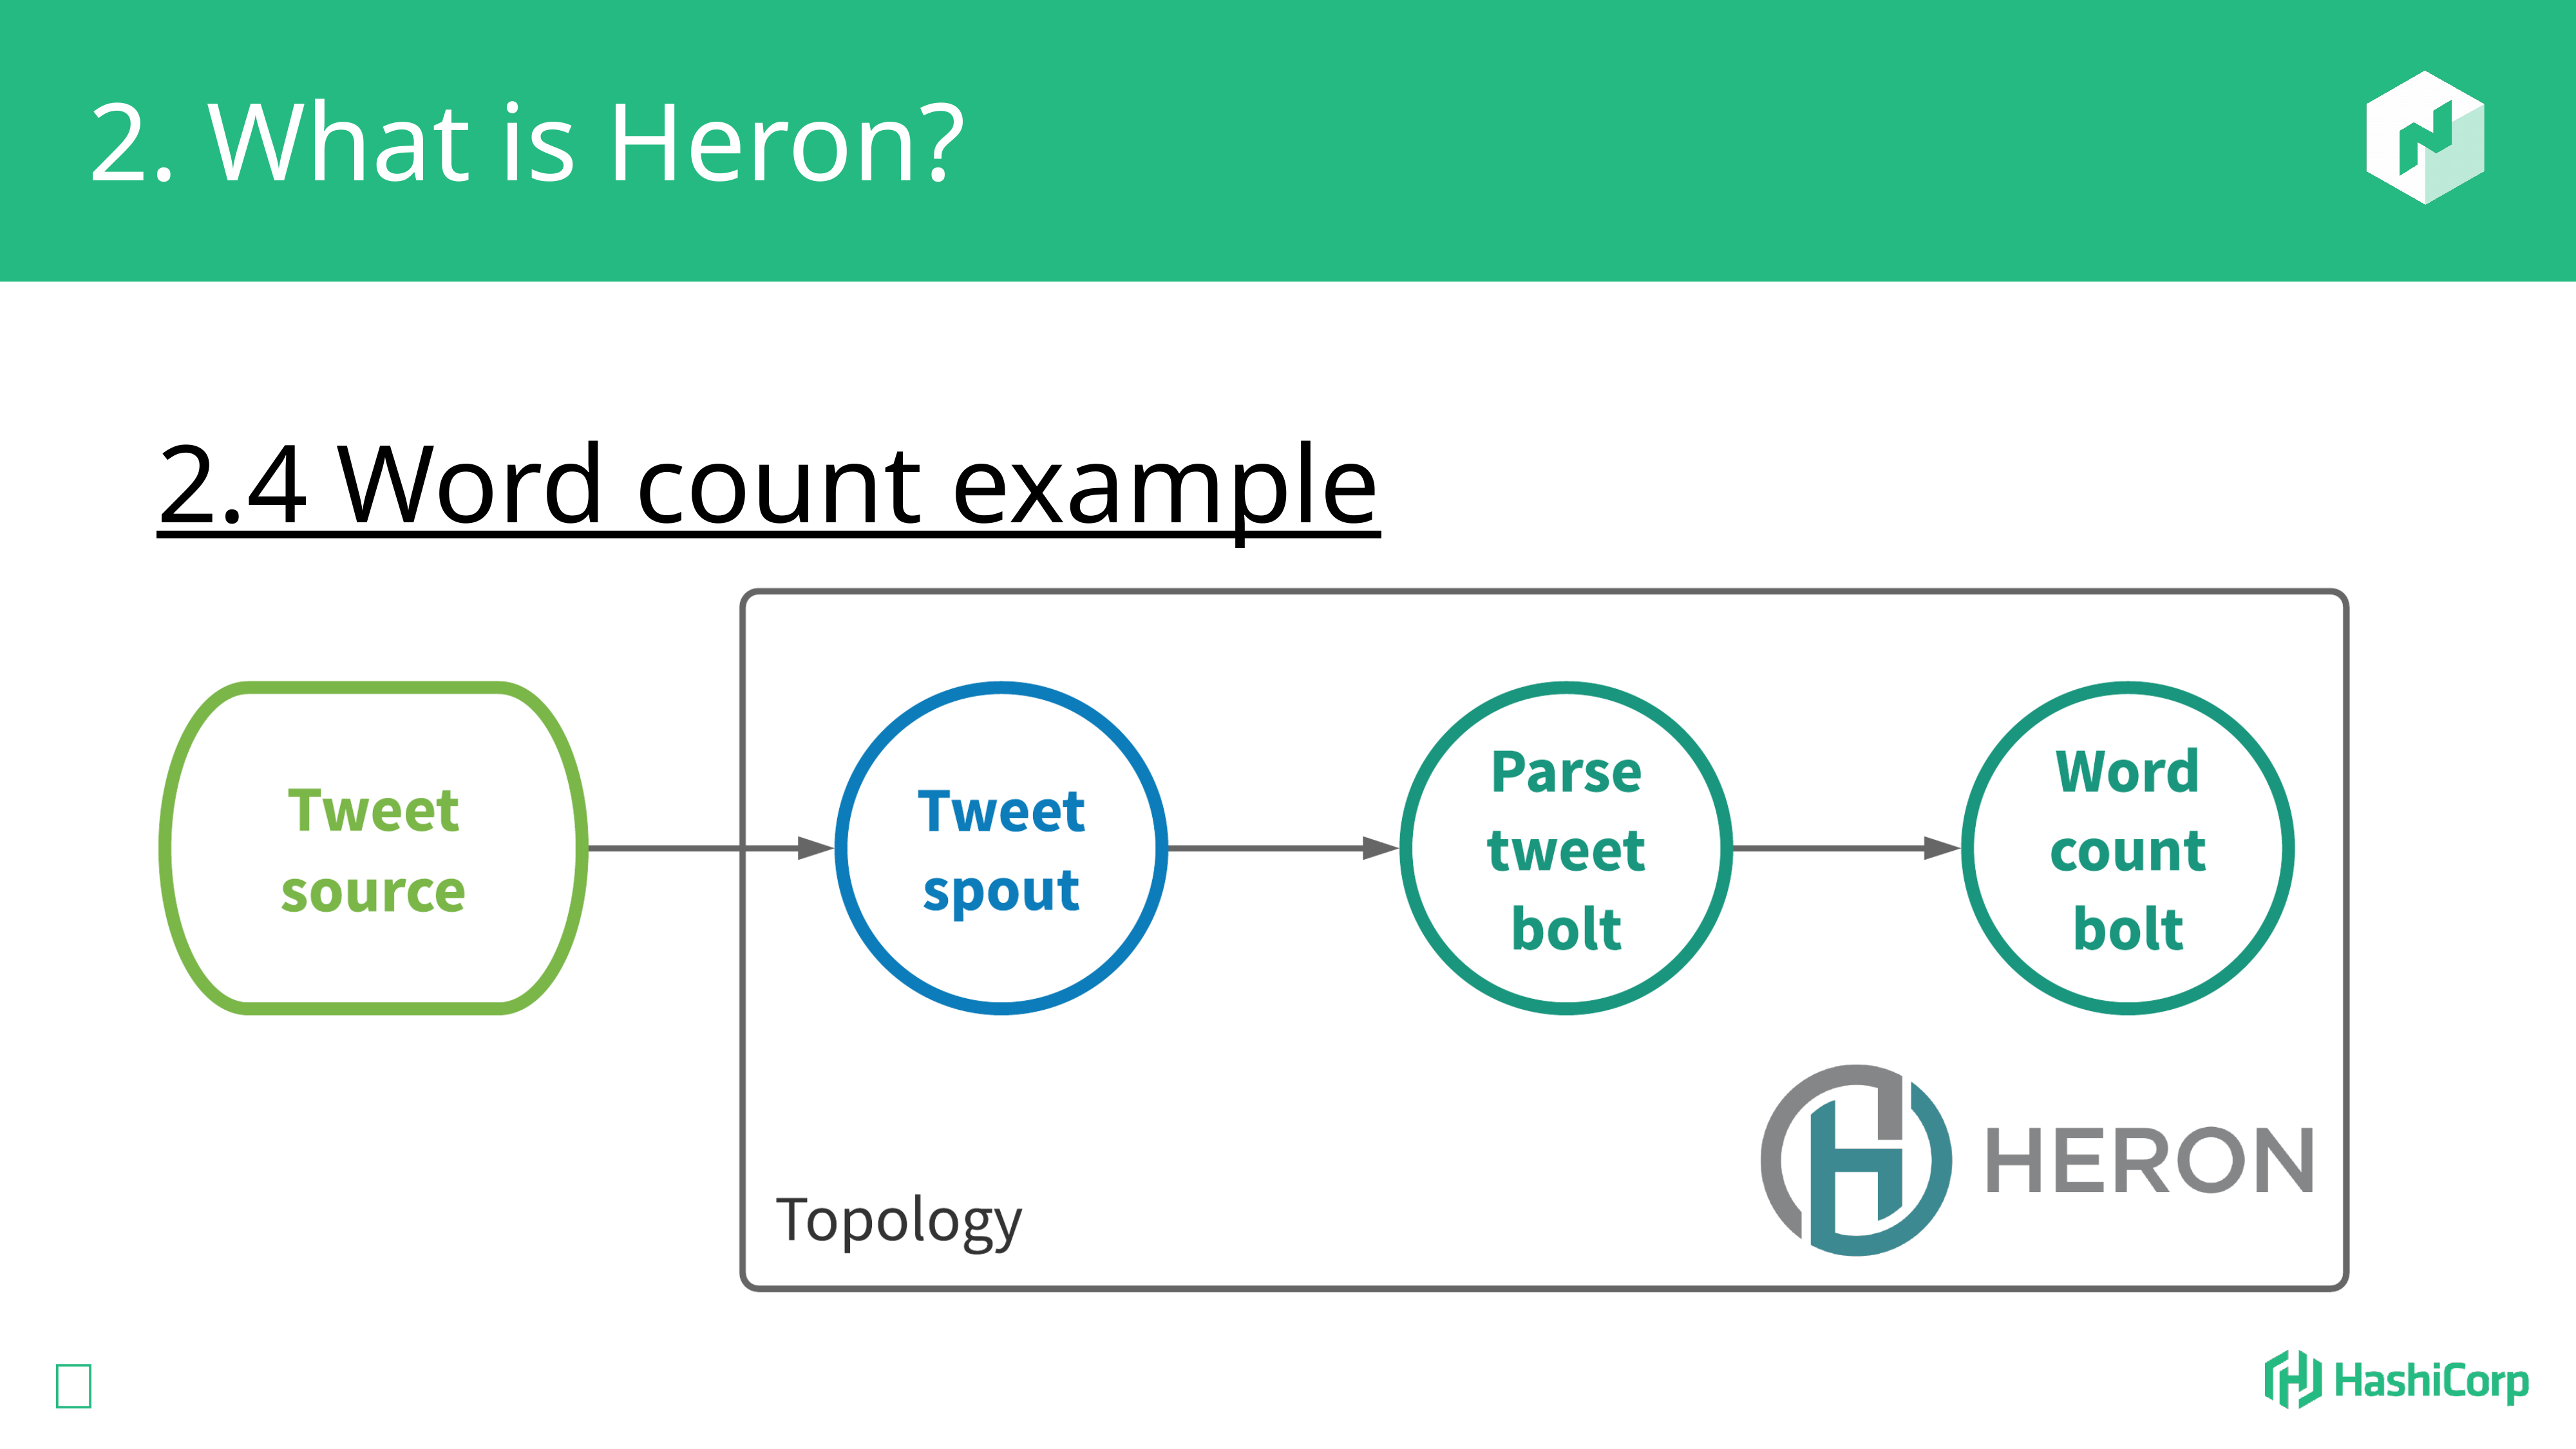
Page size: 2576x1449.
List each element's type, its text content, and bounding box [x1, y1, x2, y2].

list 2.4 Word count example [156, 402, 2358, 550]
picture [2358, 70, 2493, 205]
picture [124, 550, 2387, 1330]
title 2. What is Heron? [82, 37, 2313, 238]
picture [2265, 1349, 2529, 1410]
